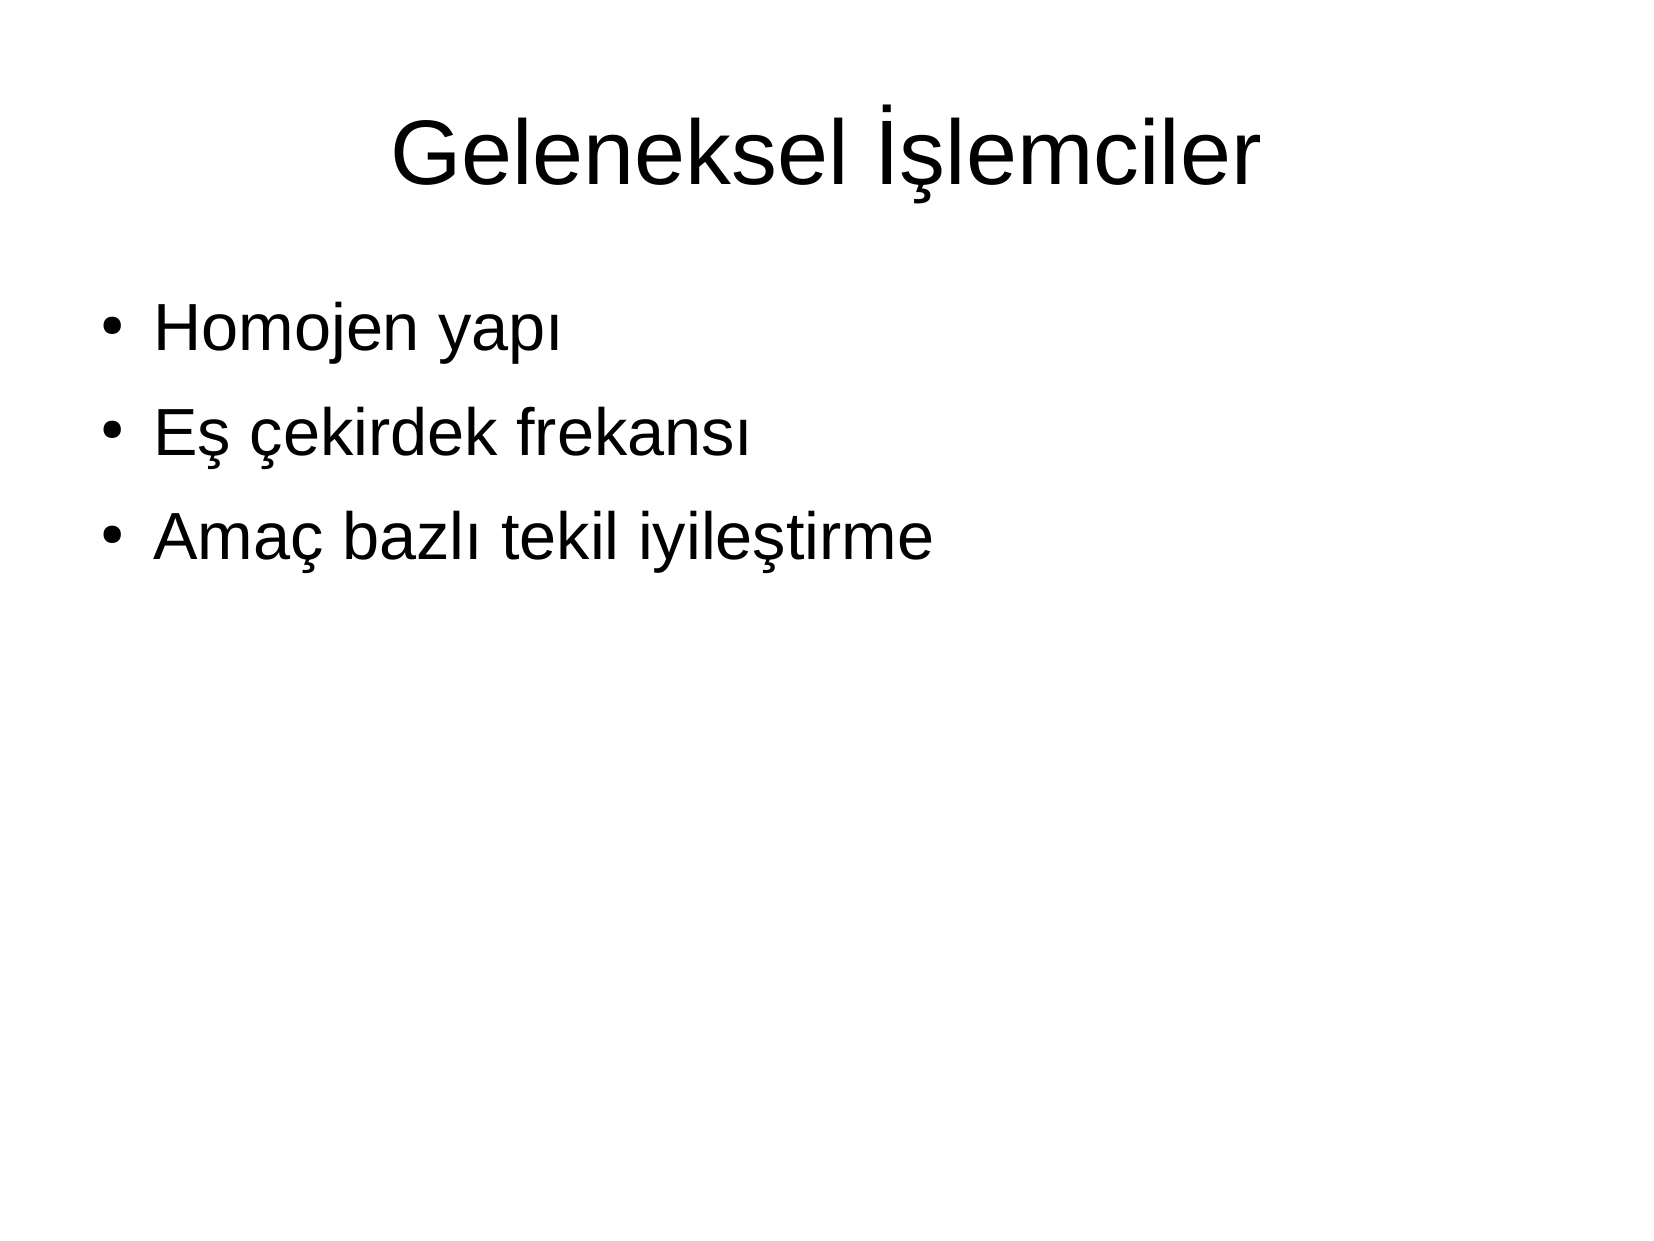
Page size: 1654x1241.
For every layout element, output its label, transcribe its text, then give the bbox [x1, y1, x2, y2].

list Homojen yapı Eş çekirdek frekansı Amaç bazlı tekil iyileştirme [82, 290, 1571, 1010]
title Geleneksel İşlemciler [82, 49, 1571, 257]
